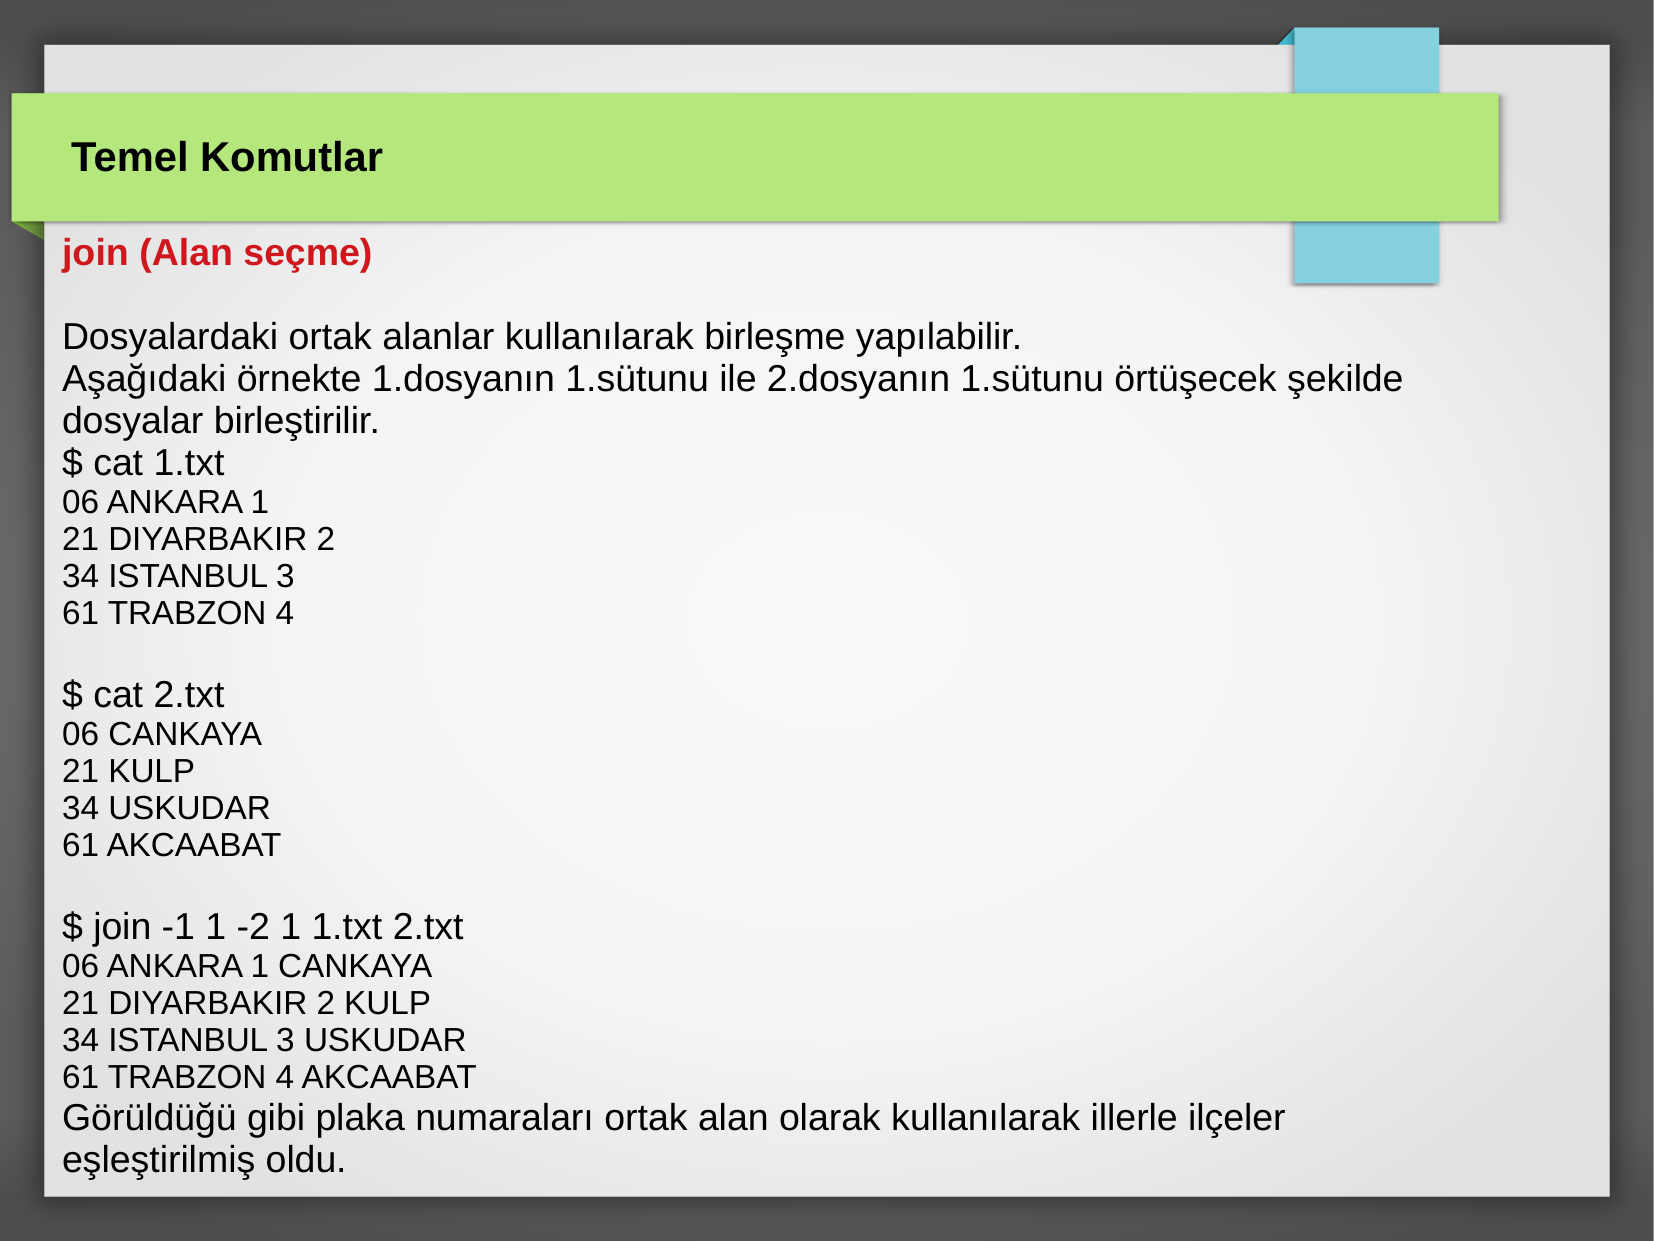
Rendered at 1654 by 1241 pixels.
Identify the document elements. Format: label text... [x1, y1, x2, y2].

picture [0, 0, 1654, 1241]
text_box Temel Komutlar [56, 126, 426, 207]
text_box join (Alan seçme) Dosyalardaki ortak alanlar kullanılarak birleşme yapılabilir. Aşağıdaki örnekte 1.dosyanın 1.sütunu ile 2.dosyanın 1.sütunu örtüşecek şekilde dosyalar birleştirilir. $ cat 1.txt 06 ANKARA 1 21 DIYARBAKIR 2 34 ISTANBUL 3 61 TRABZON 4 $ cat 2.txt 06 CANKAYA 21 KULP 34 USKUDAR 61 AKCAABAT $ join -1 1 -2 1 1.txt 2.txt 06 ANKARA 1 CANKAYA 21 DIYARBAKIR 2 KULP 34 ISTANBUL 3 USKUDAR 61 TRABZON 4 AKCAABAT Görüldüğü gibi plaka numaraları ortak alan olarak kullanılarak illerle ilçeler eşleştirilmiş oldu. [47, 224, 1419, 1188]
